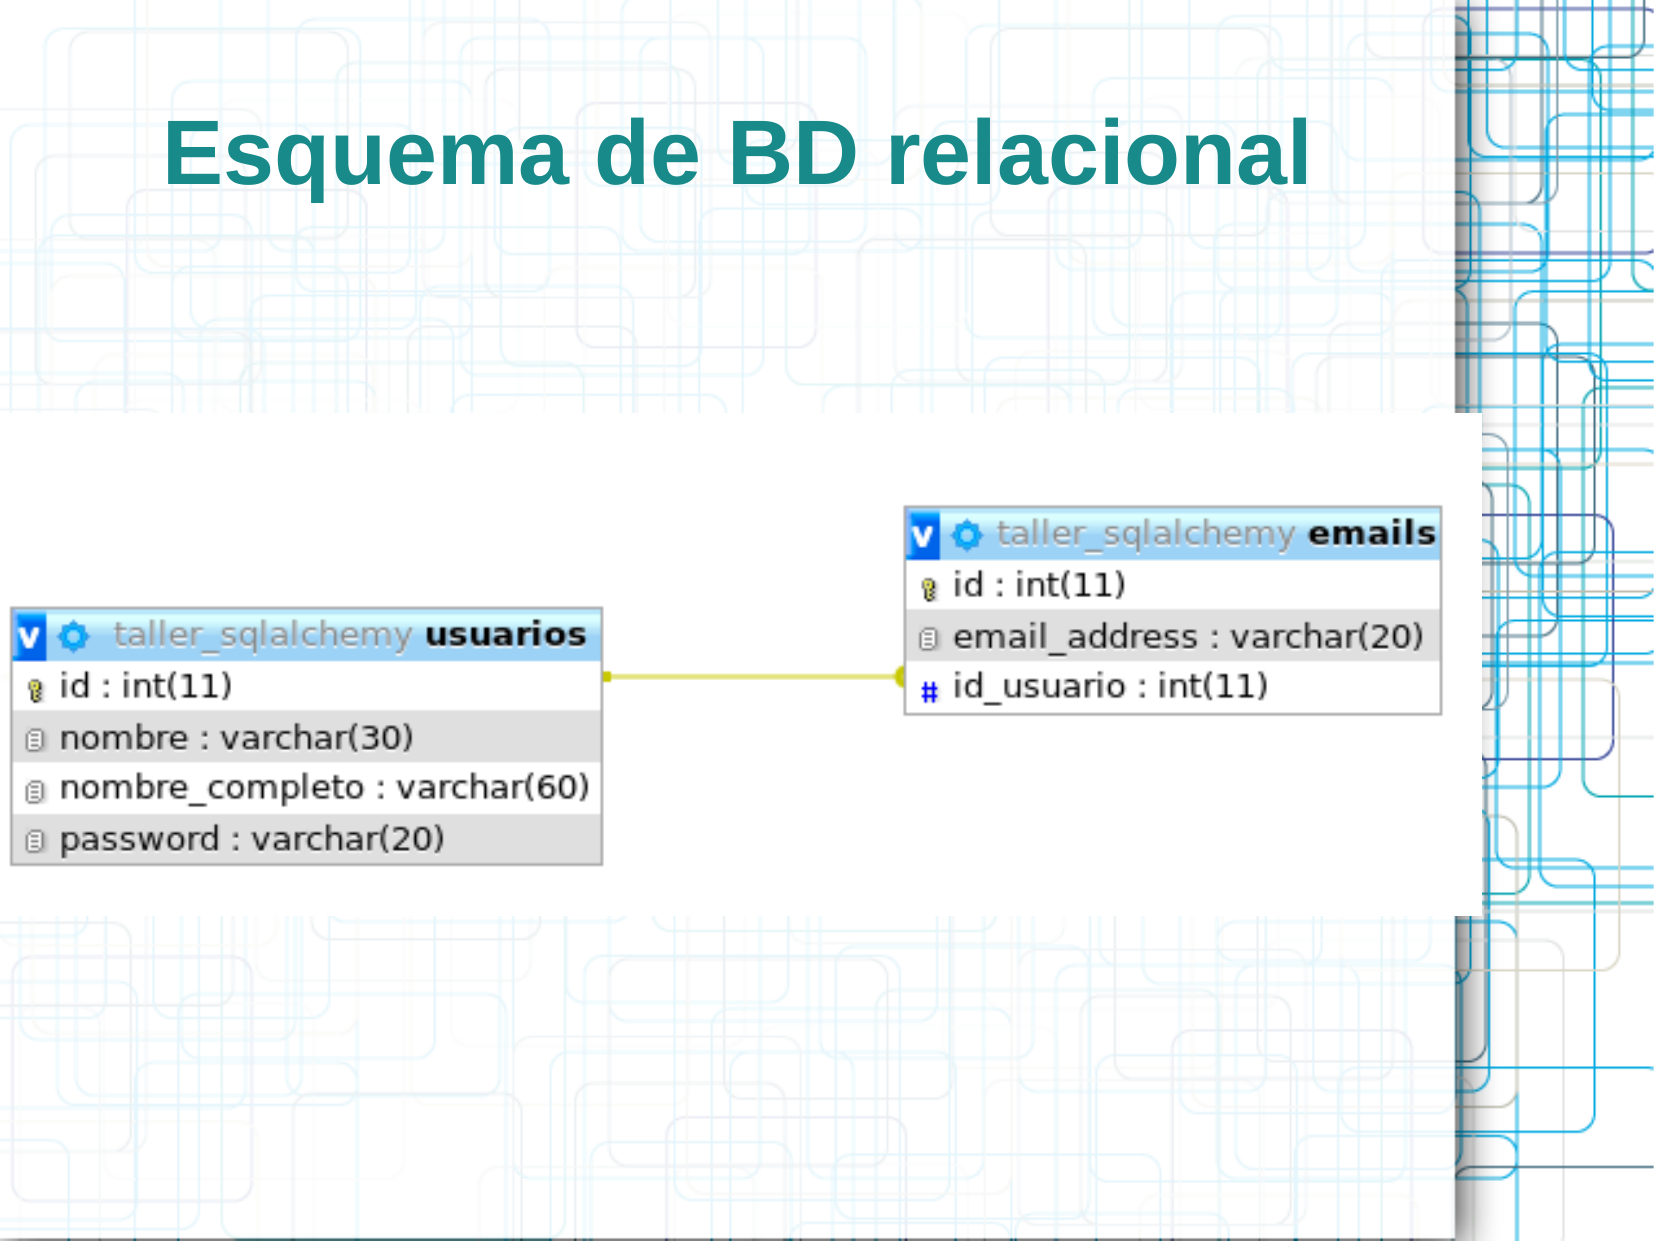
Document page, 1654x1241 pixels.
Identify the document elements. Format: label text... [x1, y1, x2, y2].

picture [0, 0, 1654, 1241]
title Esquema de BD relacional [59, 45, 1418, 261]
